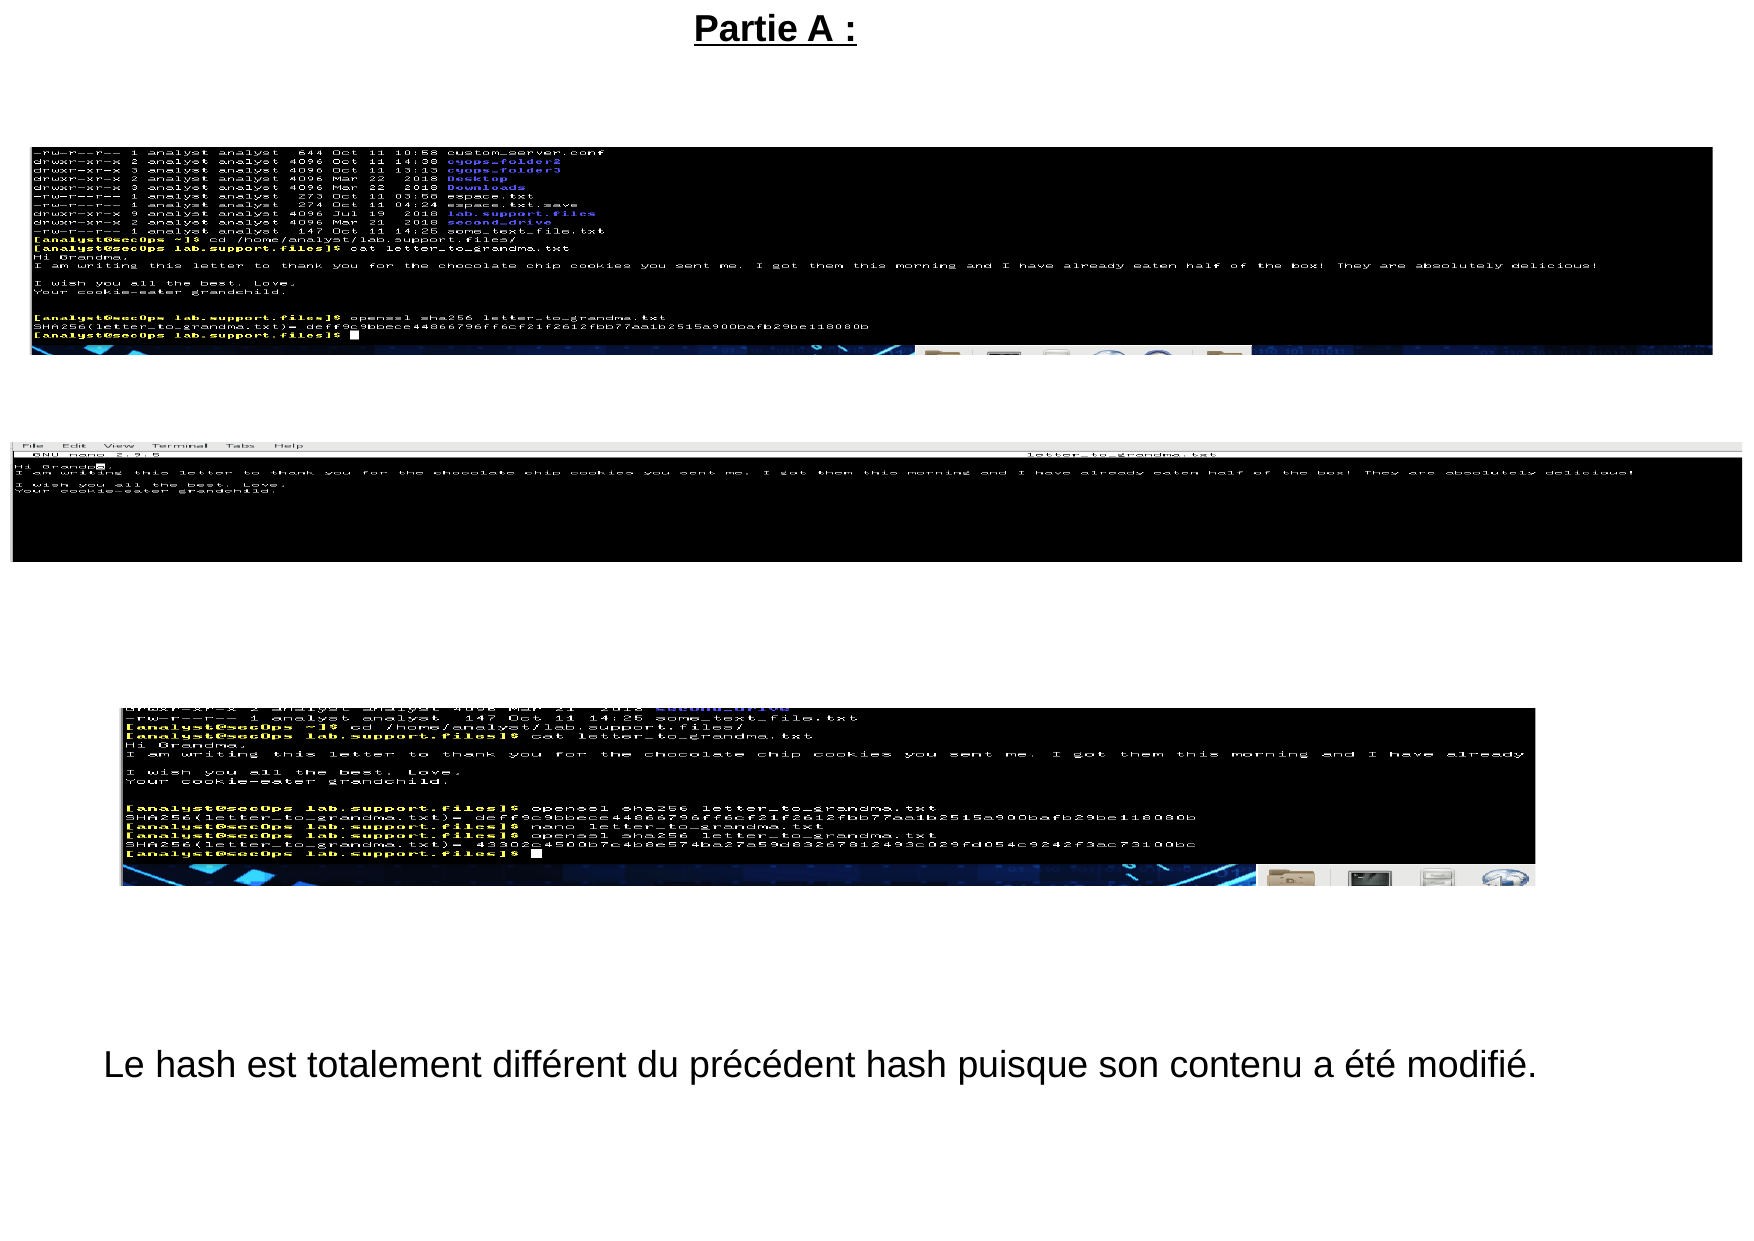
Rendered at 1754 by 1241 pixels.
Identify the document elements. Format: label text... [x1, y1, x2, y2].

picture [10, 442, 1743, 562]
text_box Partie A : [679, 0, 916, 57]
text_box Le hash est totalement différent du précédent hash puisque son contenu a été modifié. [88, 1035, 1625, 1093]
picture [119, 708, 1536, 886]
picture [29, 147, 1713, 355]
